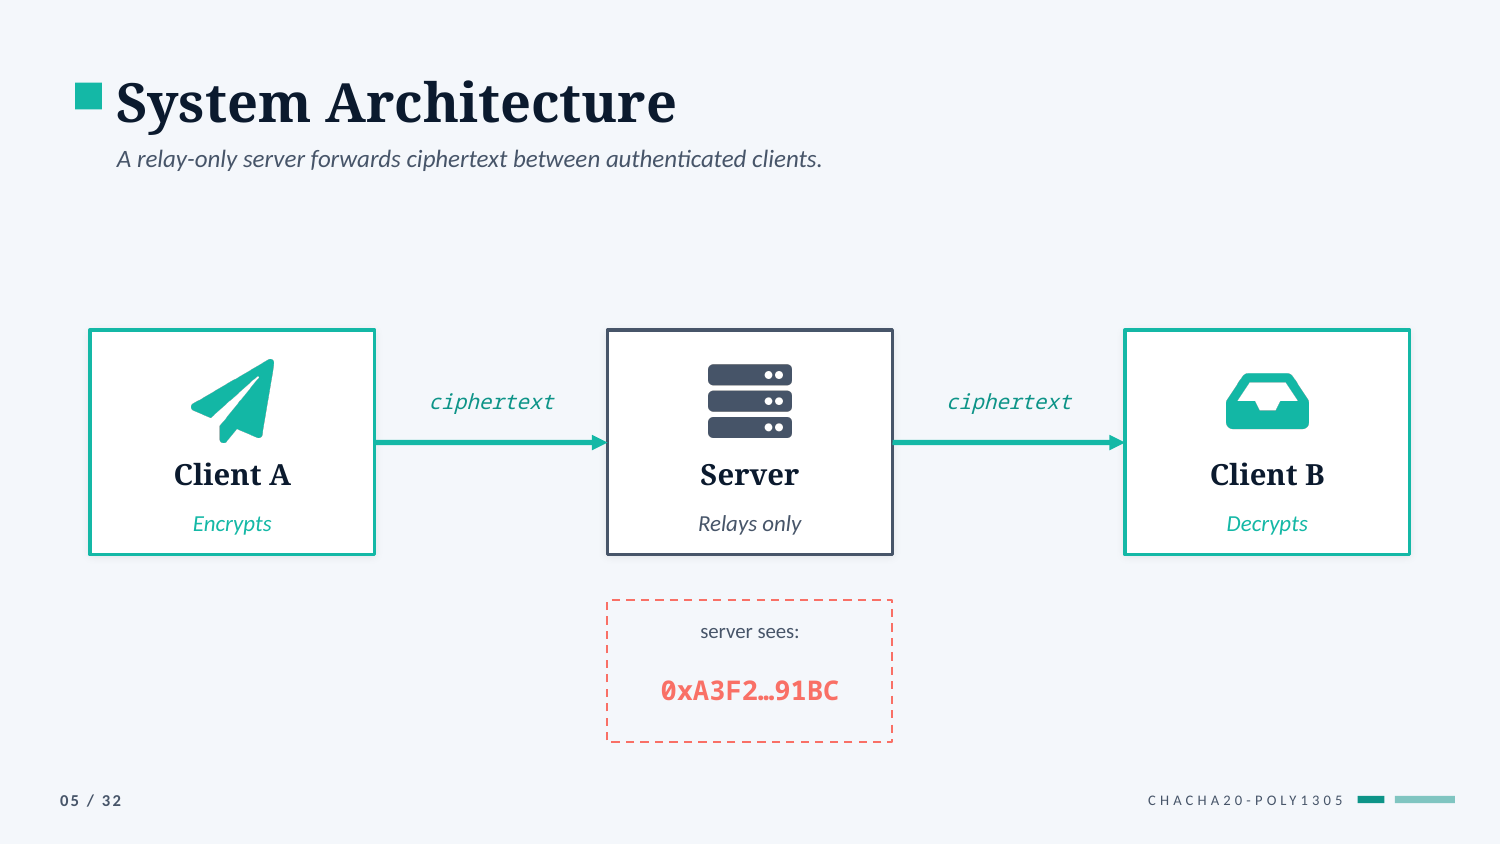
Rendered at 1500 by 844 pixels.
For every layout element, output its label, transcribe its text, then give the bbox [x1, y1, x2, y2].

text_box [75, 82, 102, 110]
text_box [1124, 546, 1410, 555]
text_box [1394, 795, 1455, 804]
text_box ciphertext [892, 382, 1125, 420]
text_box CHACHA20-POLY1305 [1050, 780, 1343, 819]
text_box [607, 600, 893, 743]
text_box [607, 329, 893, 450]
text_box Relays only [607, 498, 893, 546]
picture [708, 359, 792, 443]
text_box Client B [1124, 450, 1410, 498]
picture [1226, 359, 1309, 443]
text_box [89, 329, 375, 450]
text_box [1357, 795, 1385, 804]
text_box A relay-only server forwards ciphertext between authenticated clients. [116, 142, 1422, 188]
text_box System Architecture [116, 60, 1422, 142]
text_box 05 / 32 [59, 780, 210, 819]
text_box Client A [89, 450, 375, 498]
text_box ciphertext [375, 382, 608, 420]
text_box [89, 546, 375, 555]
text_box Decrypts [1124, 498, 1410, 546]
text_box server sees: [614, 607, 885, 652]
picture [191, 359, 274, 443]
text_box [1124, 329, 1410, 450]
text_box Encrypts [89, 498, 375, 546]
text_box Server [607, 450, 893, 498]
text_box 0xA3F2…91BC [614, 652, 885, 728]
text_box [607, 546, 893, 555]
